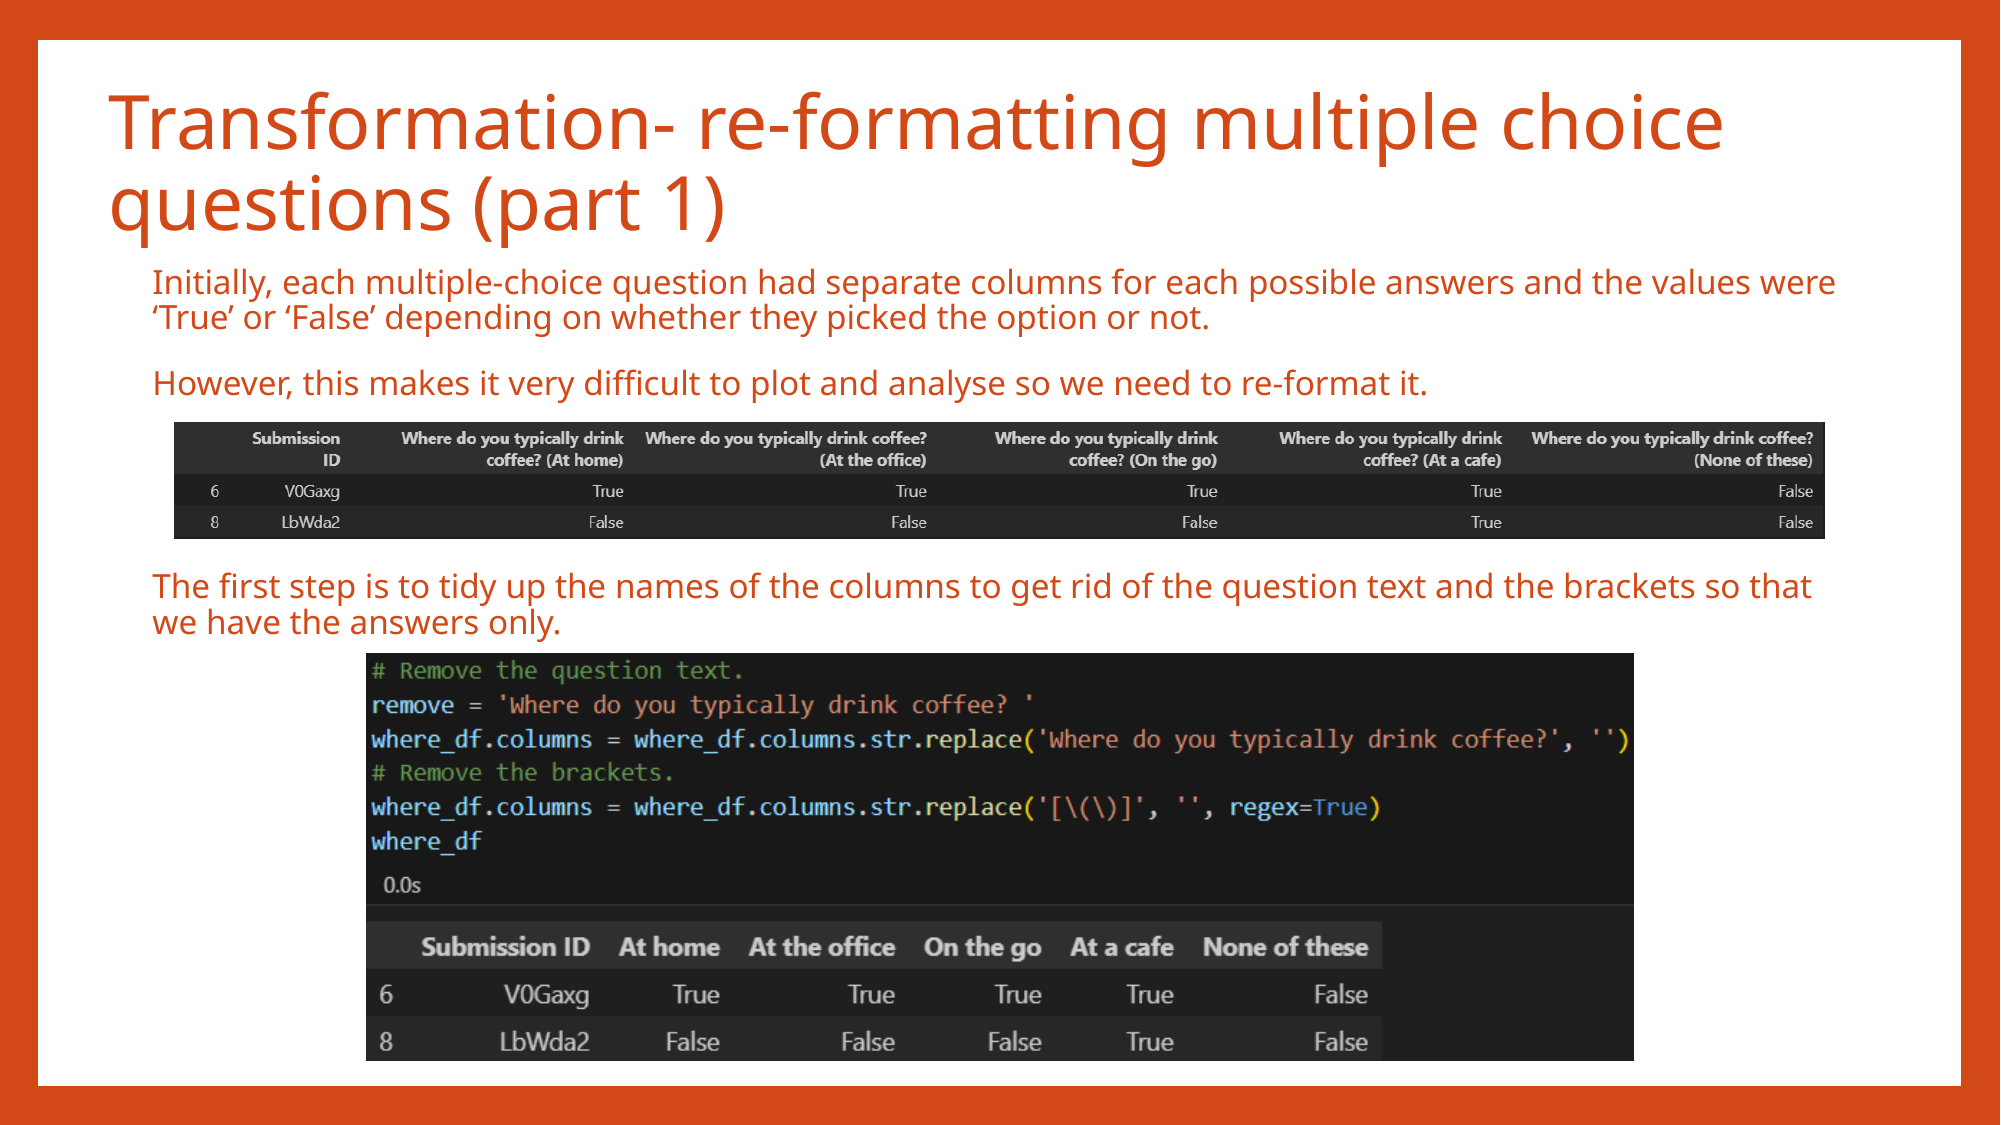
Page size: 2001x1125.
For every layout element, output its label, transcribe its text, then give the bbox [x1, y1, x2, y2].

list Initially, each multiple-choice question had separate columns for each possible answers and the values were ‘True’ or ‘False’ depending on whether they picked the option or not. However, this makes it very difficult to plot and analyse so we need to re-format it. [137, 258, 1863, 433]
text_box The first step is to tidy up the names of the columns to get rid of the question text and the brackets so that we have the answers only. [137, 562, 1863, 654]
title Transformation- re-formatting multiple choice questions (part 1) [93, 54, 1907, 278]
picture [366, 653, 1634, 1062]
picture [174, 422, 1825, 539]
